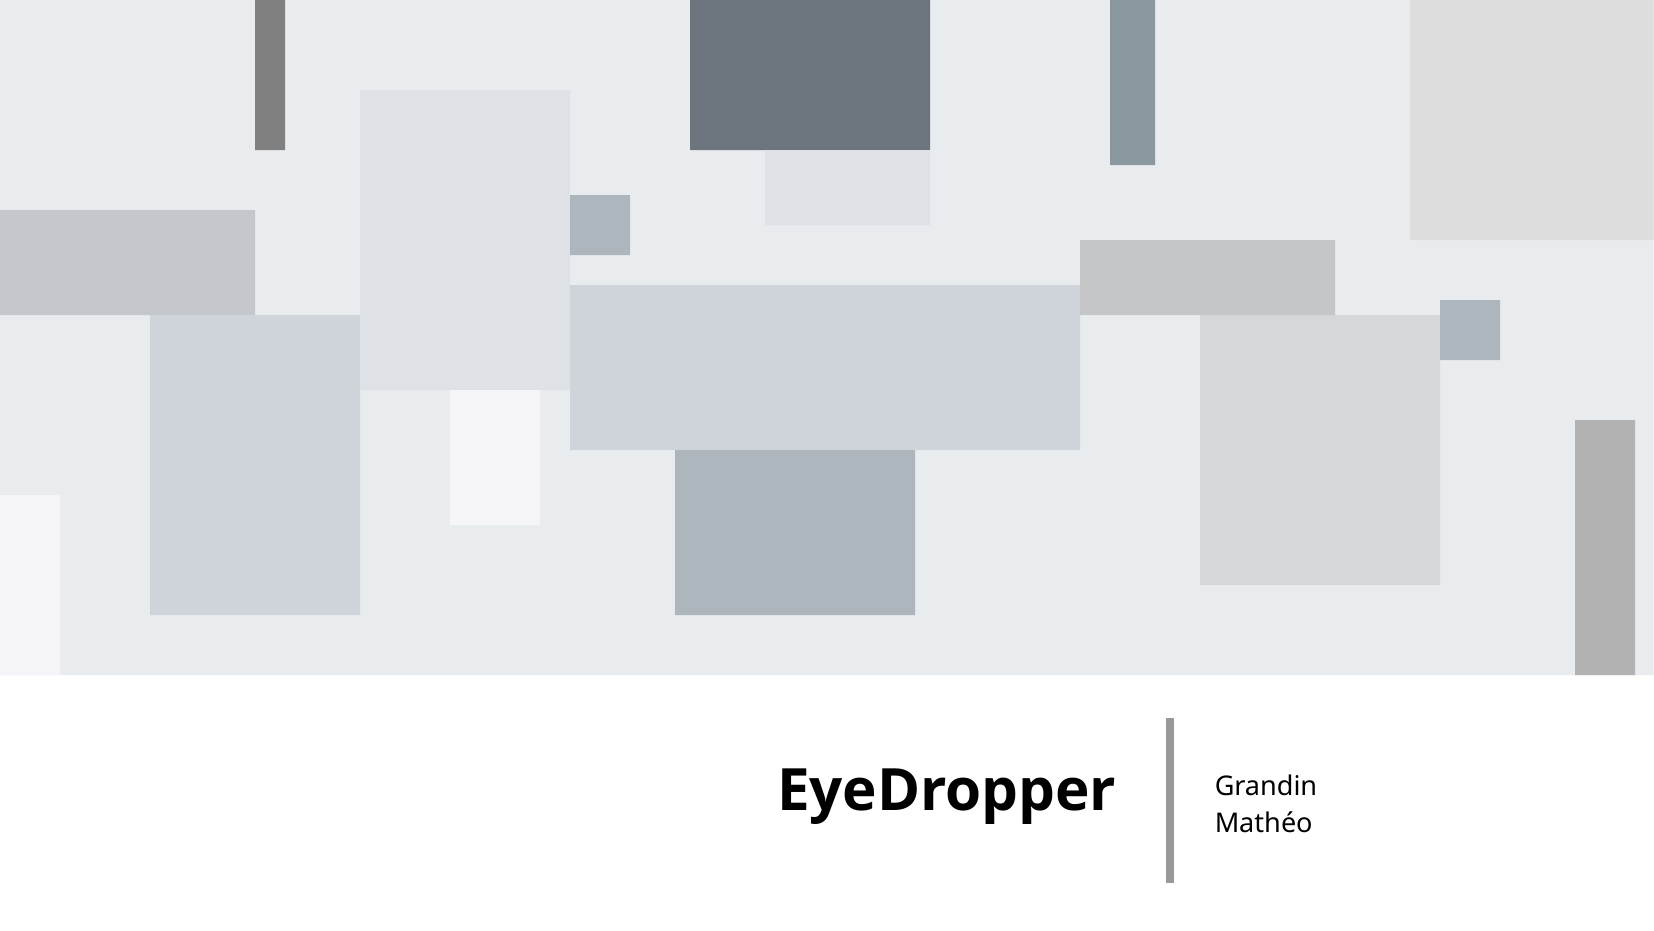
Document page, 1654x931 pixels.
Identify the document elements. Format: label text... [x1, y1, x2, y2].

text_box EyeDropper [675, 740, 1131, 892]
text_box Grandin Mathéo [1200, 759, 1591, 848]
